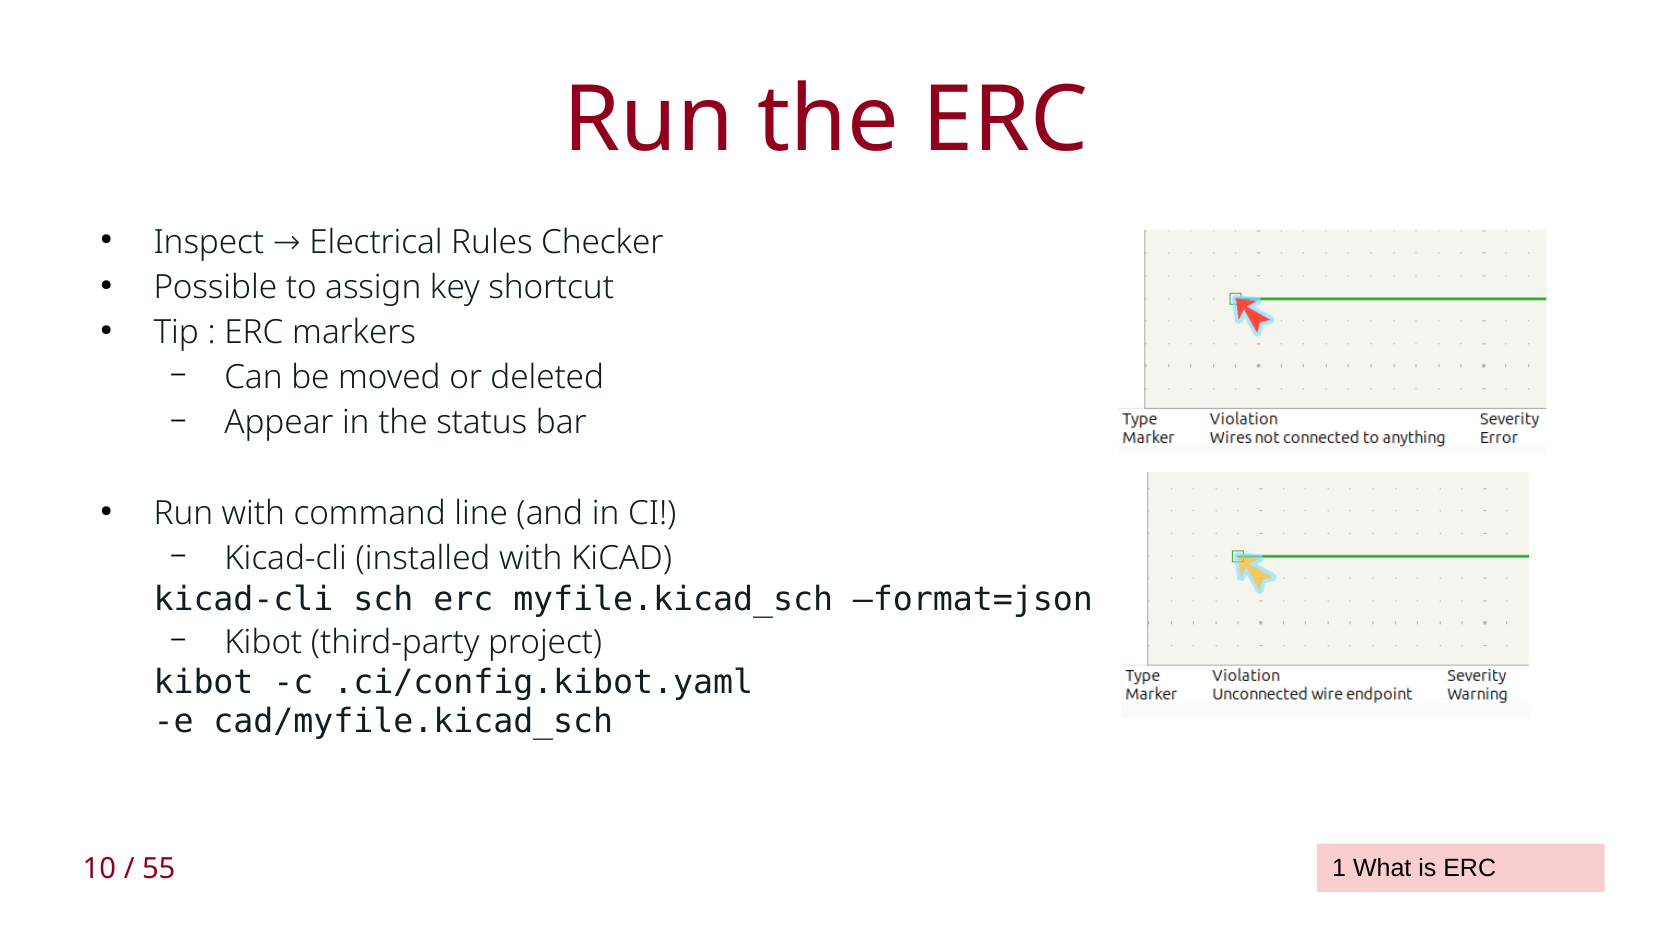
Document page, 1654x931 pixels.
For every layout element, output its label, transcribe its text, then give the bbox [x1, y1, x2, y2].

text_box 1 What is ERC [1317, 843, 1605, 893]
list Inspect → Electrical Rules Checker Possible to assign key shortcut Tip : ERC markers Can be moved or deleted Appear in the status bar Run with command line (and in CI!) Kicad-cli (installed with KiCAD) kicad-cli sch erc myfile.kicad_sch –format=json Kibot (third-party project) kibot -c .ci/config.kibot.yaml -e cad/myfile.kicad_sch [82, 217, 1113, 846]
title Run the ERC [82, 37, 1571, 193]
picture [1118, 230, 1547, 454]
picture [1121, 472, 1529, 718]
